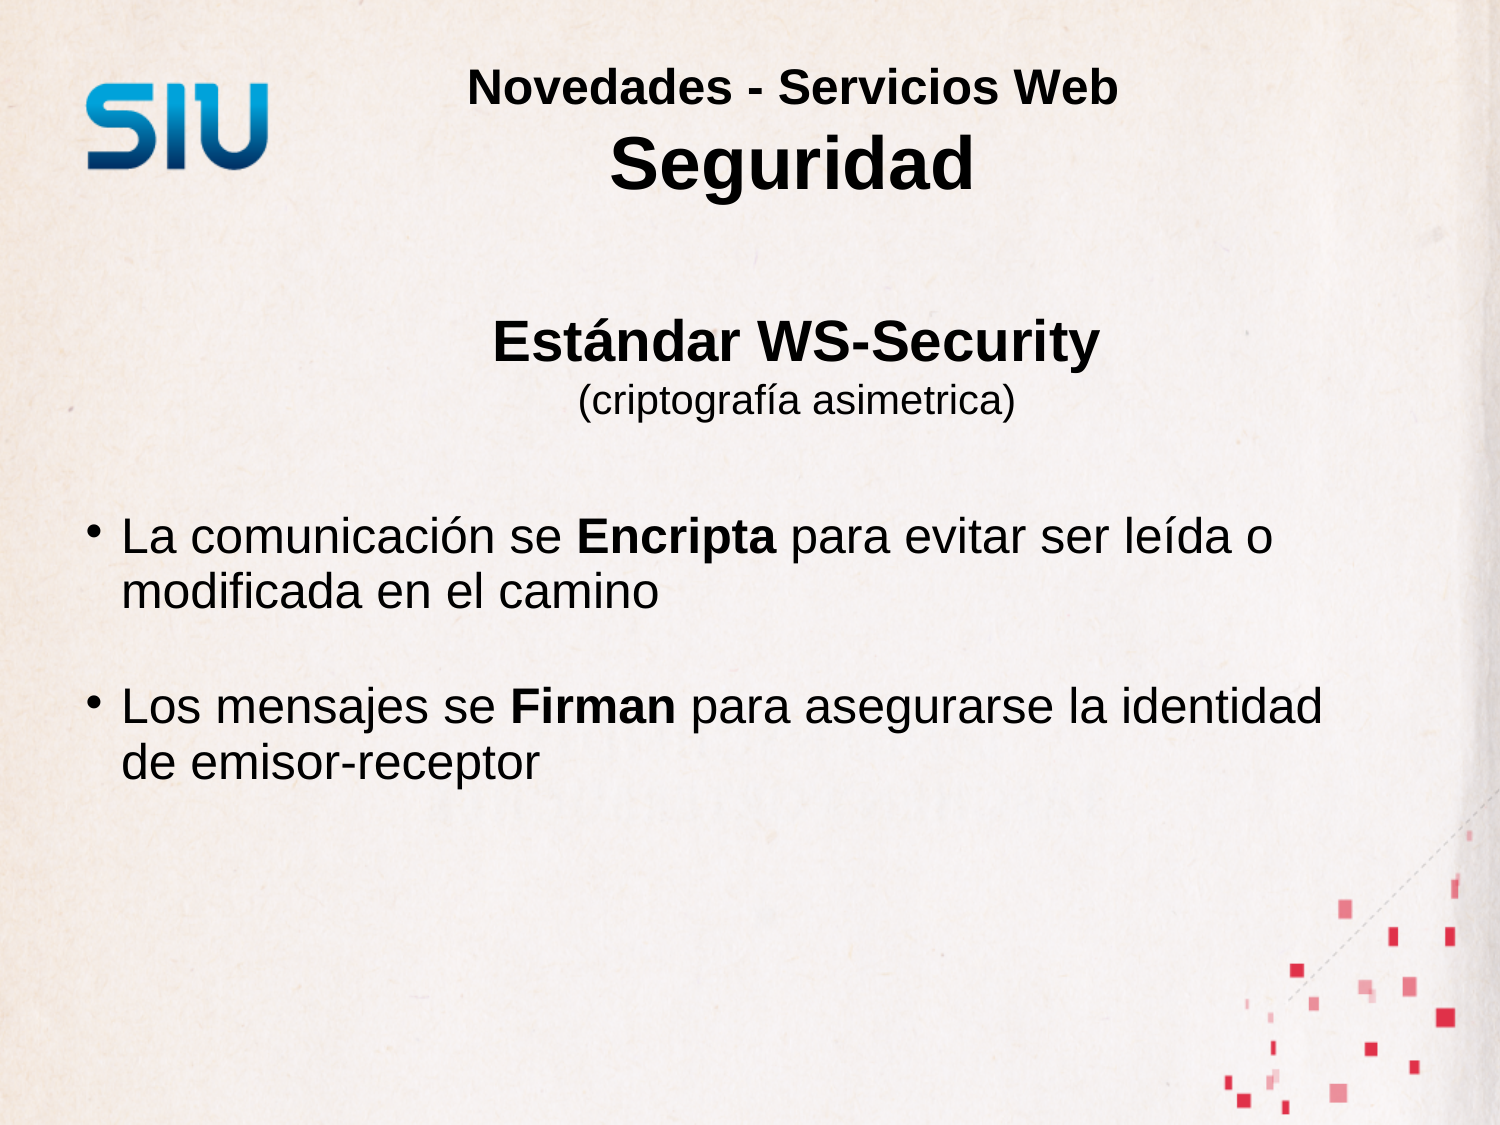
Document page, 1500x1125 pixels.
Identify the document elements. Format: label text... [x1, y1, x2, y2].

text_box La comunicación se Encripta para evitar ser leída o modificada en el camino Los mensajes se Firman para asegurarse la identidad de emisor-receptor [70, 497, 1359, 910]
picture [0, 0, 1500, 1125]
